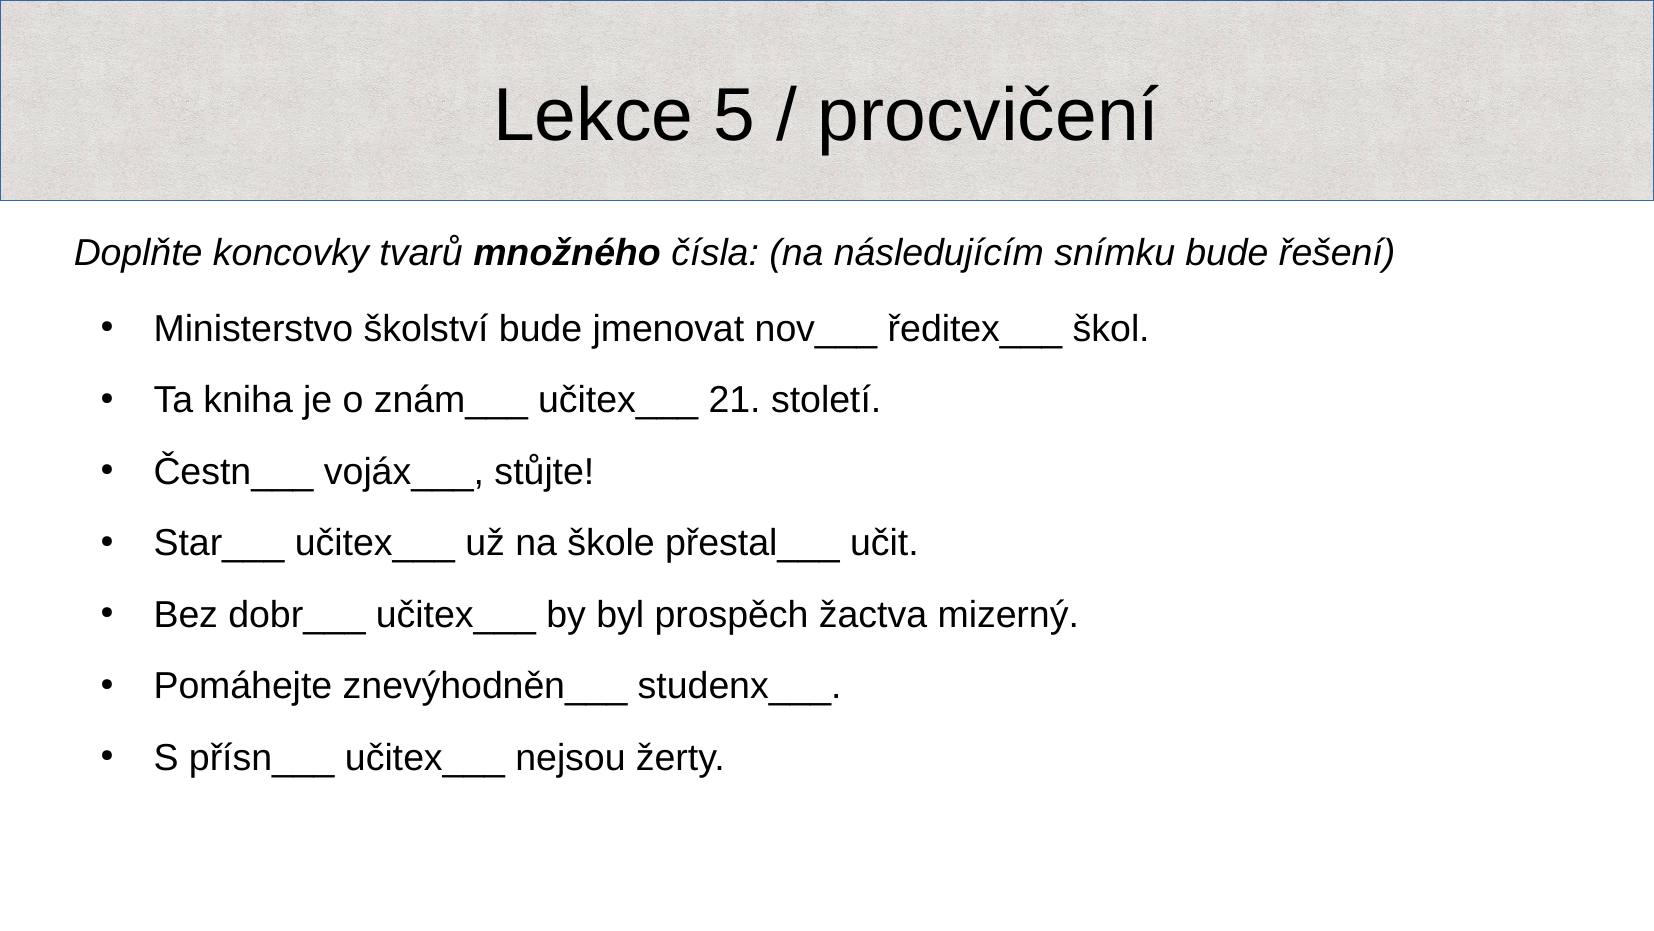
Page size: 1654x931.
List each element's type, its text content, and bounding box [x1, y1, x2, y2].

picture [1, 1, 1653, 200]
text_box Doplňte koncovky tvarů množného čísla: (na následujícím snímku bude řešení) [59, 224, 1630, 282]
title Lekce 5 / procvičení [82, 37, 1571, 193]
list Ministerstvo školství bude jmenovat nov___ ředitex___ škol. Ta kniha je o znám___ učitex___ 21. století. Čestn___ vojáx___, stůjte! Star___ učitex___ už na škole přestal___ učit. Bez dobr___ učitex___ by byl prospěch žactva mizerný. Pomáhejte znevýhodněn___ studenx___. S přísn___ učitex___ nejsou žerty. [82, 307, 1571, 886]
